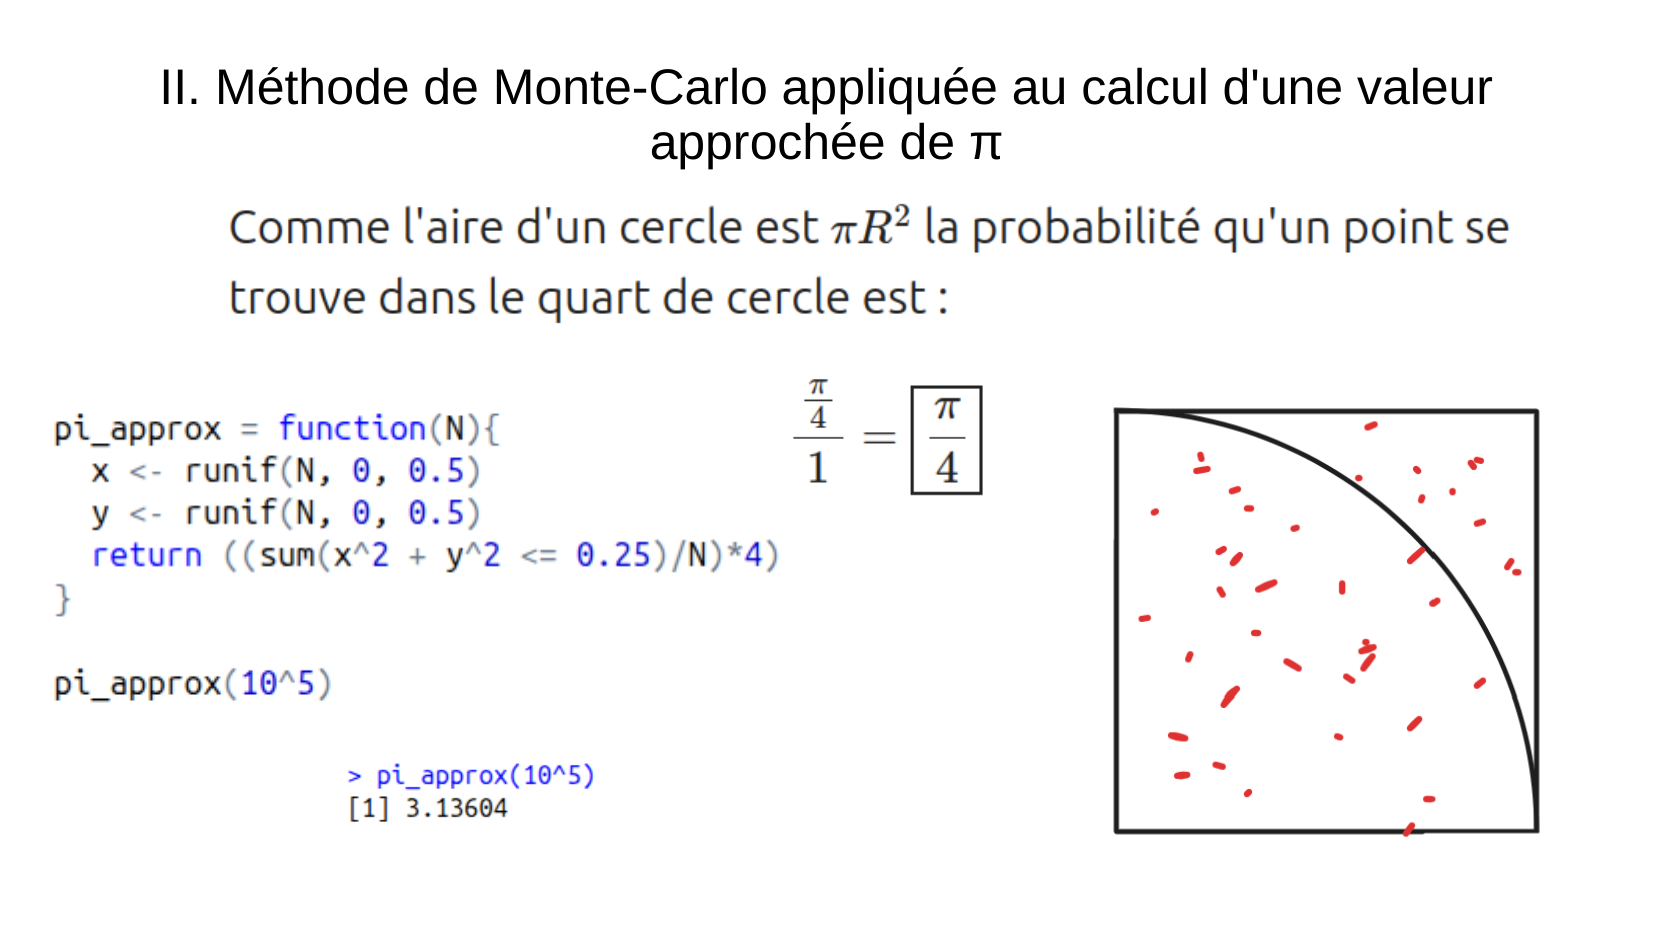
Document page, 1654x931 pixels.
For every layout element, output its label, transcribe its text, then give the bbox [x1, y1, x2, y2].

picture [37, 195, 1569, 863]
title II. Méthode de Monte-Carlo appliquée au calcul d'une valeur approchée de π [82, 37, 1571, 193]
picture [337, 753, 607, 826]
